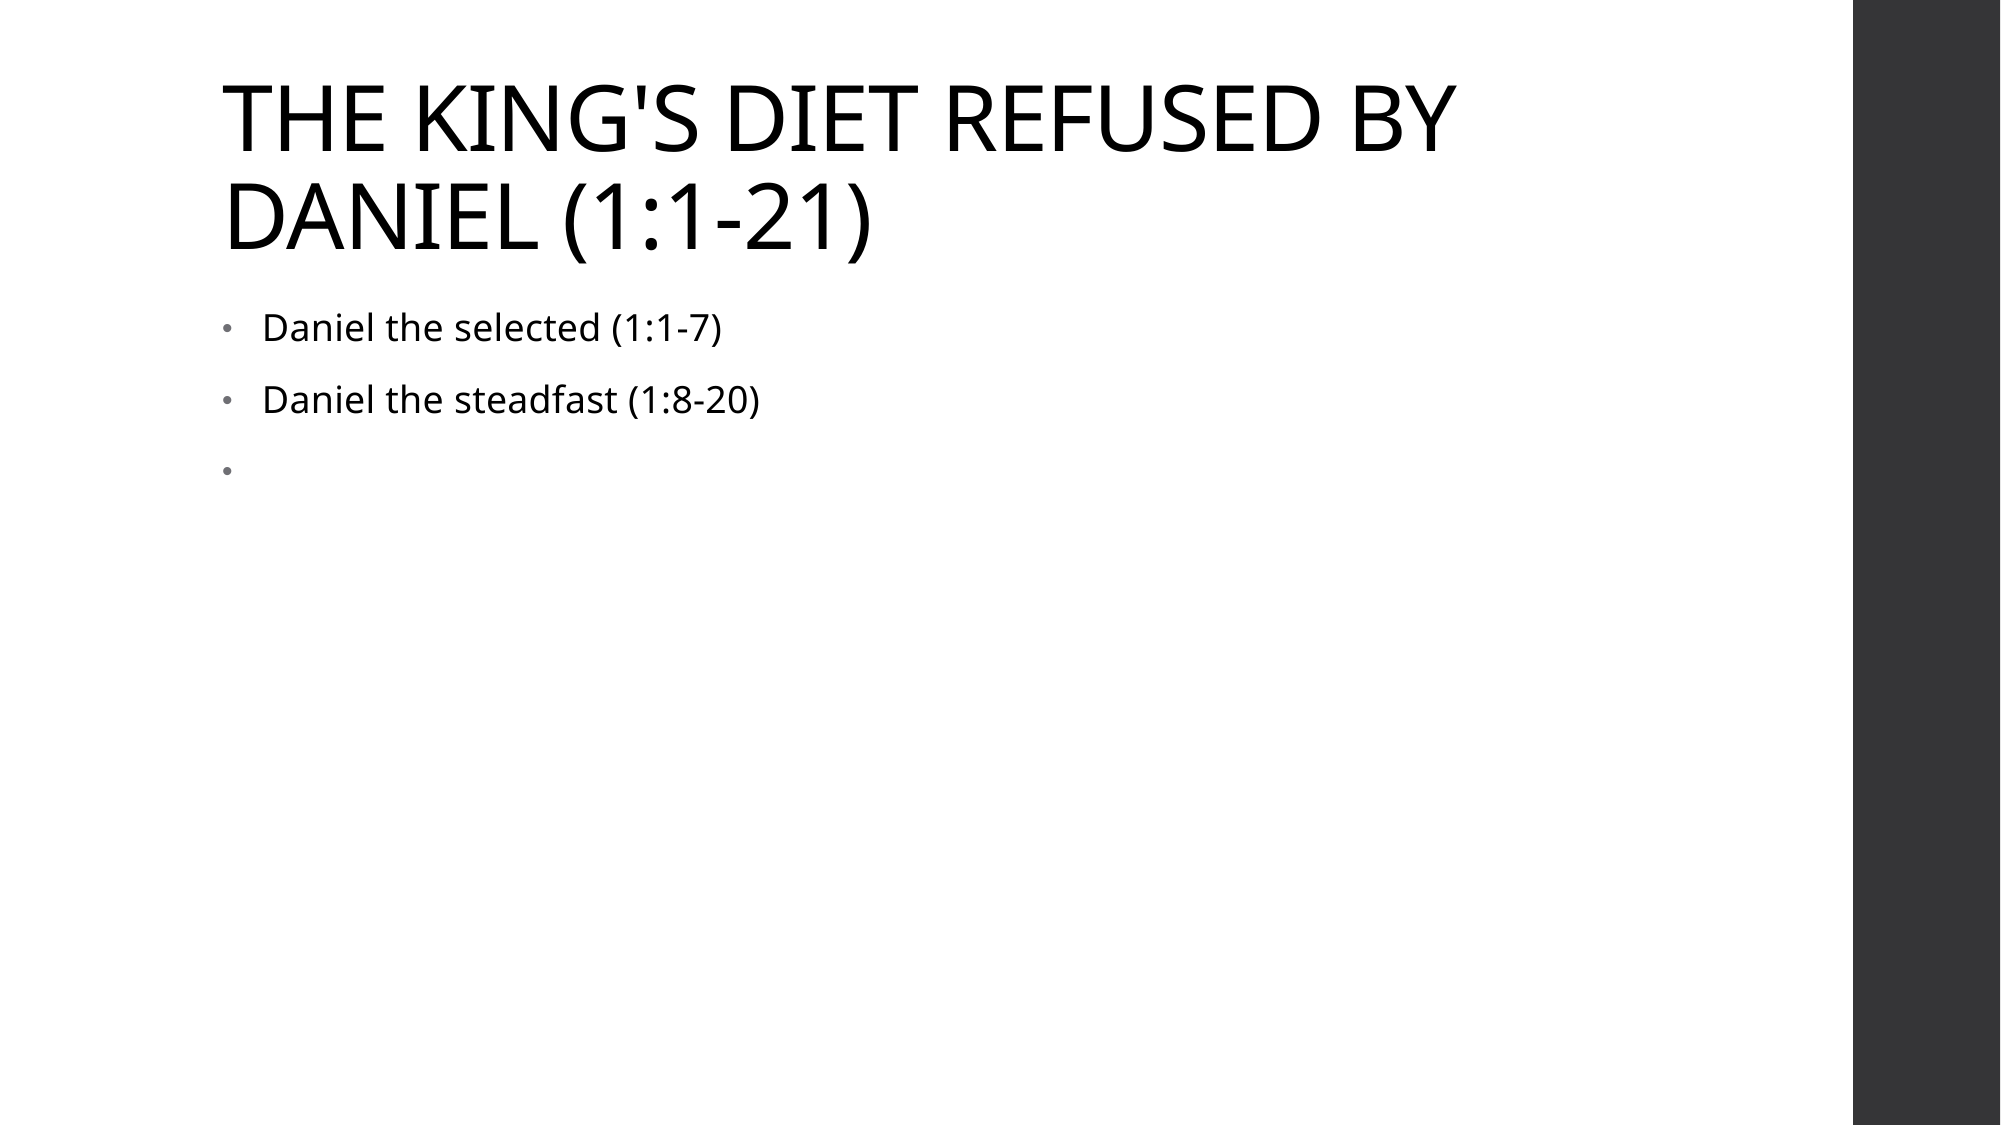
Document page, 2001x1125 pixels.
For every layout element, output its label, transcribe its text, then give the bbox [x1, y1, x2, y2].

title THE KING'S DIET REFUSED BY DANIEL (1:1-21) [206, 60, 1797, 278]
list Daniel the selected (1:1-7) Daniel the steadfast (1:8-20) [206, 299, 1617, 1014]
